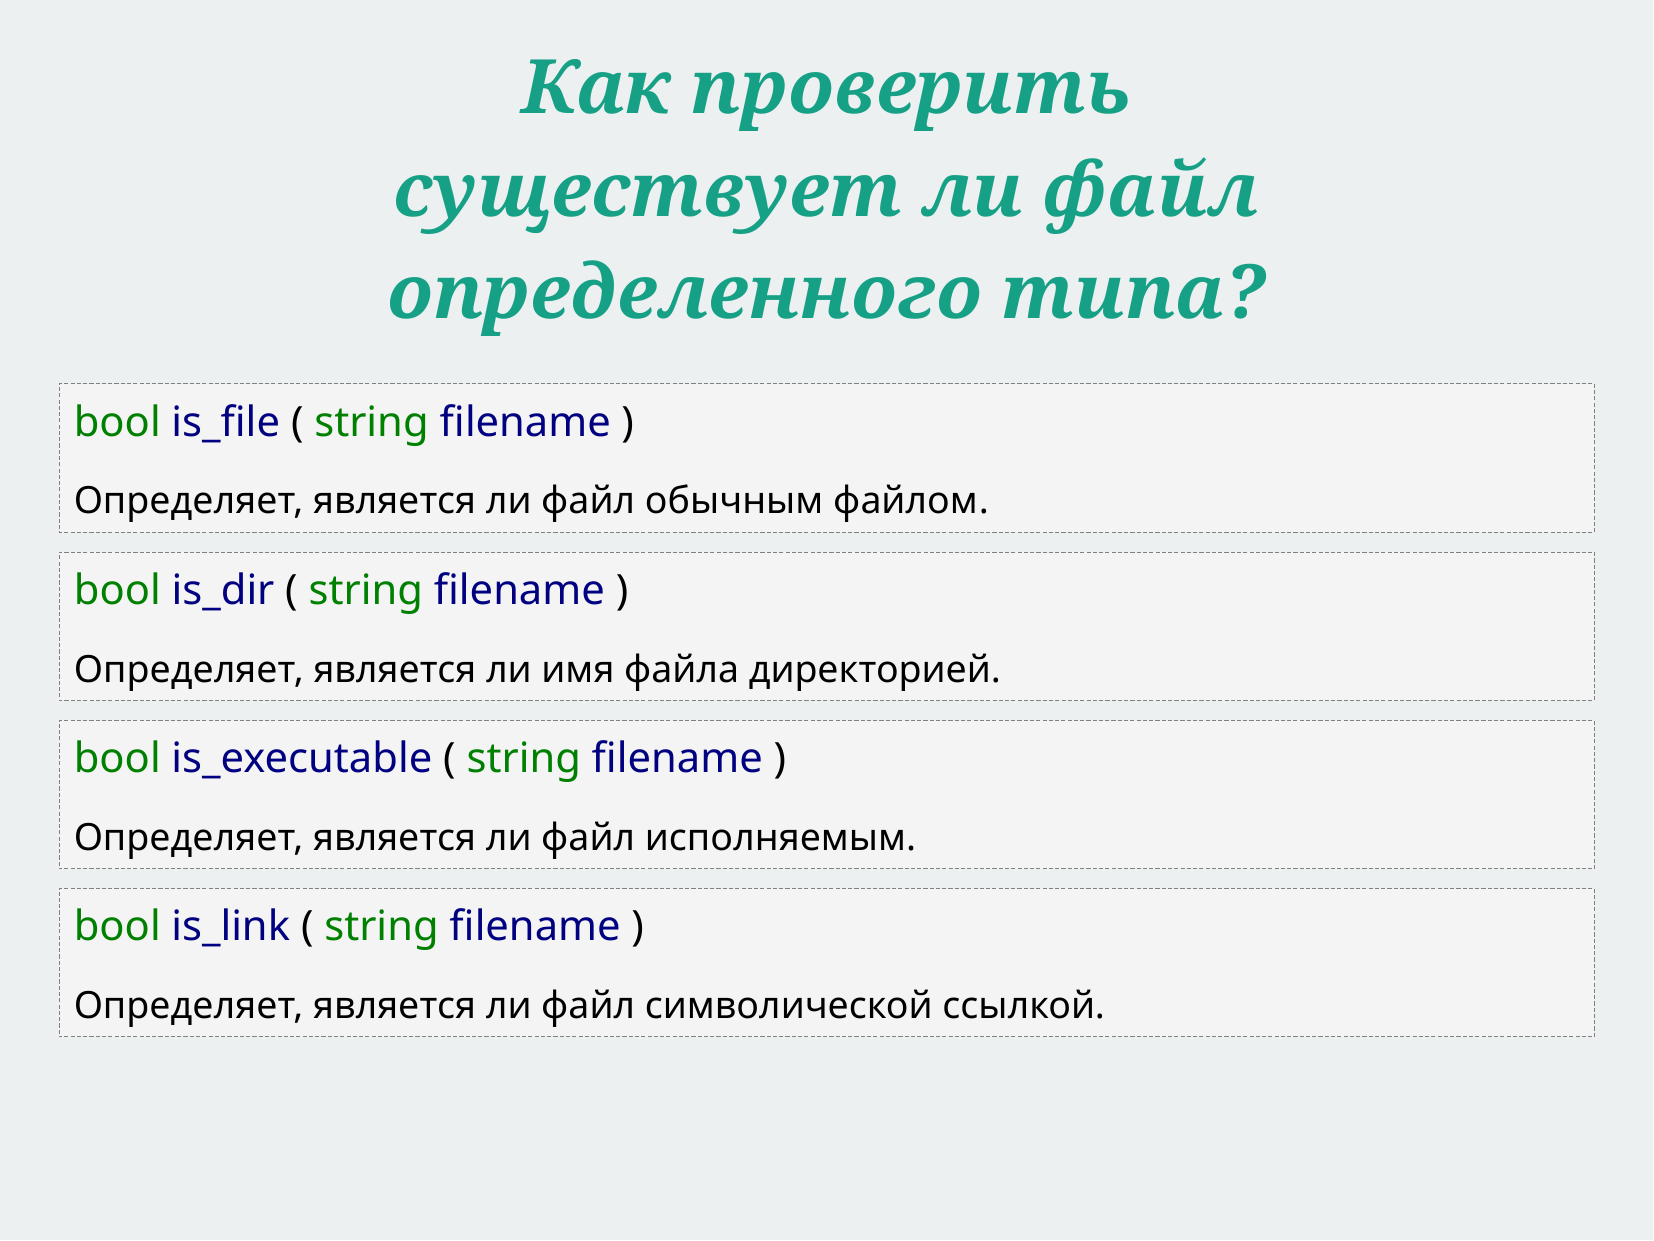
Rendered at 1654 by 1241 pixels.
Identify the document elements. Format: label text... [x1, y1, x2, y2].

text_box bool is_link ( string filename ) Определяет, является ли файл символической ссылкой. [59, 888, 1595, 1023]
text_box bool is_executable ( string filename ) Определяет, является ли файл исполняемым. [59, 720, 1595, 855]
text_box bool is_dir ( string filename ) Определяет, является ли имя файла директорией. [59, 552, 1595, 686]
title Как проверить существует ли файл определенного типа? [59, 54, 1595, 320]
text_box bool is_file ( string filename ) Определяет, является ли файл обычным файлом. [59, 383, 1595, 518]
